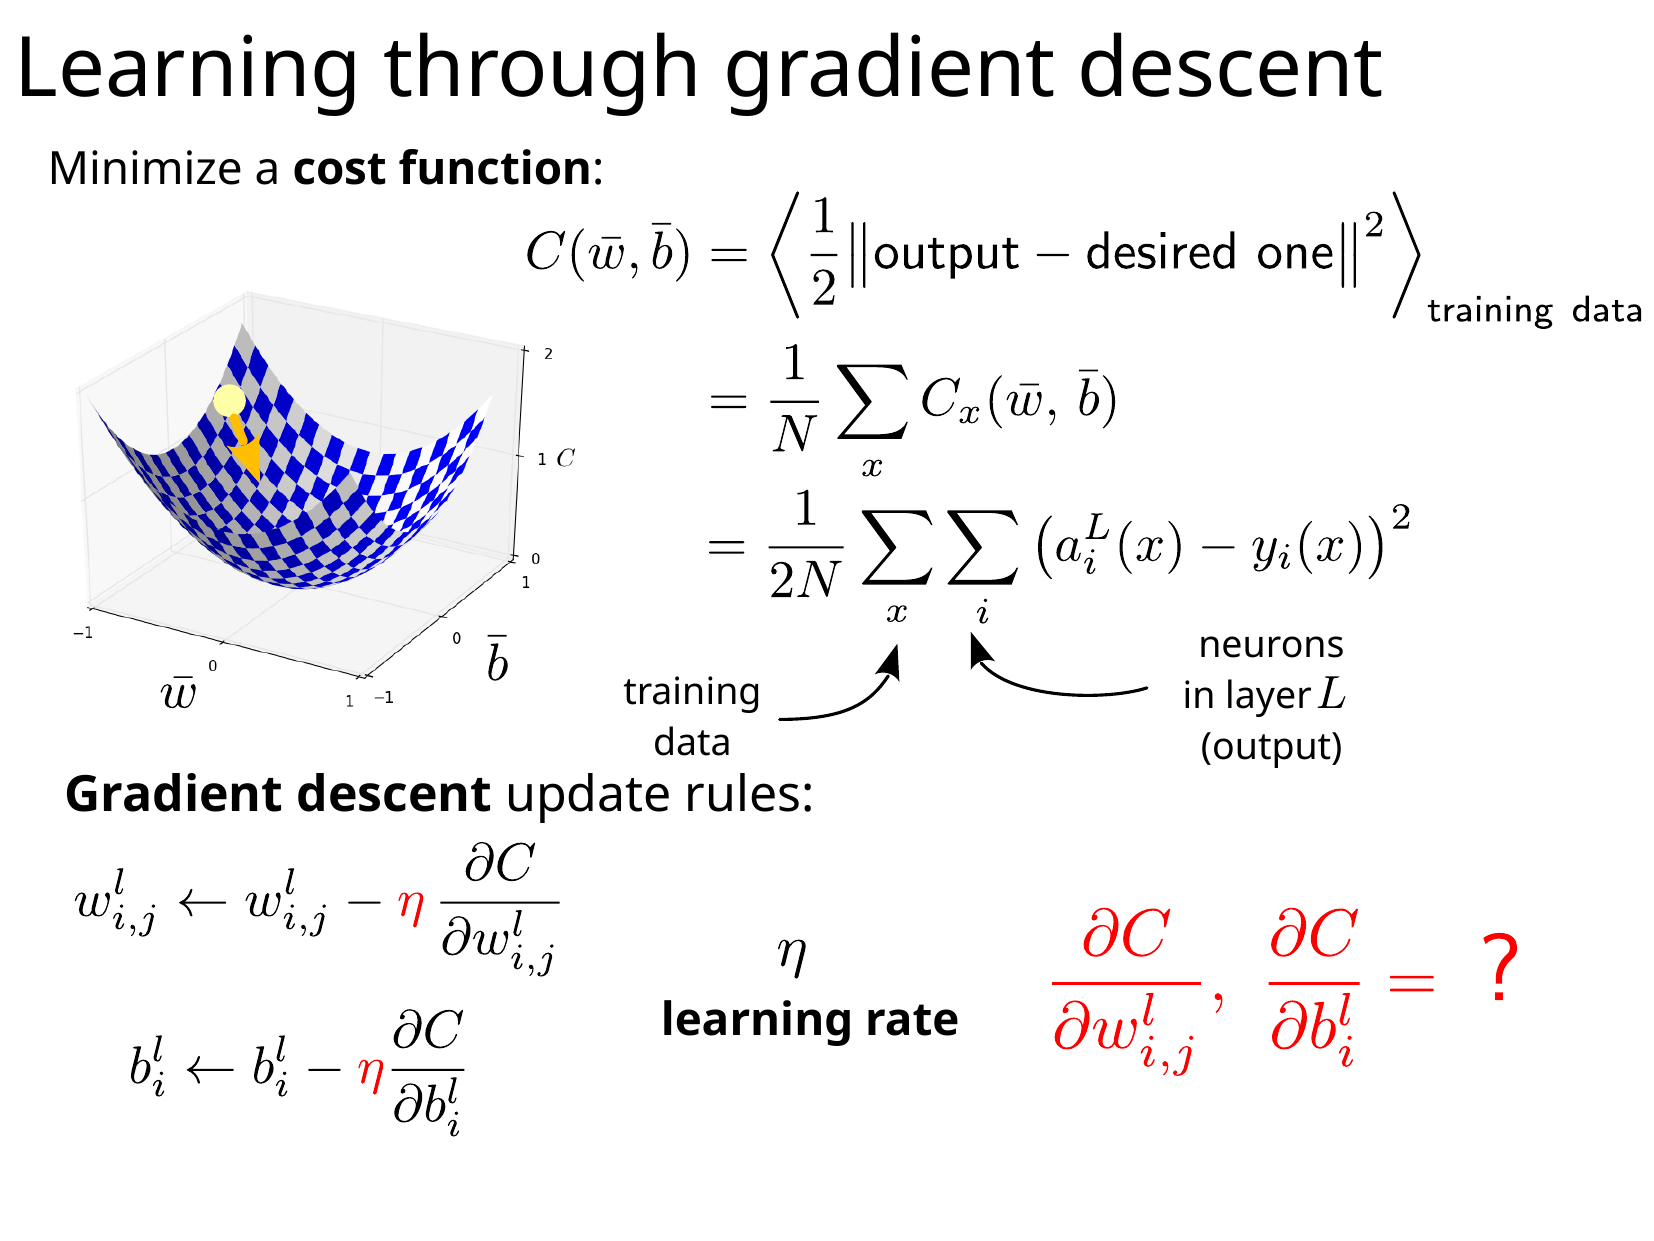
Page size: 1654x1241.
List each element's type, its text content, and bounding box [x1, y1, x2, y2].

picture [1049, 905, 1520, 1079]
picture [0, 189, 1644, 760]
text_box neurons in layer (output) [1167, 618, 1360, 769]
picture [776, 939, 806, 979]
picture [1315, 676, 1346, 708]
text_box Gradient descent update rules: [49, 755, 763, 830]
picture [126, 1007, 467, 1139]
text_box Minimize a cost function: [33, 132, 573, 202]
text_box Learning through gradient descent [0, 0, 1653, 115]
picture [706, 341, 1118, 479]
text_box learning rate [646, 982, 939, 1053]
text_box [213, 384, 246, 417]
picture [73, 842, 560, 977]
text_box training data [560, 663, 825, 769]
picture [706, 489, 1410, 624]
